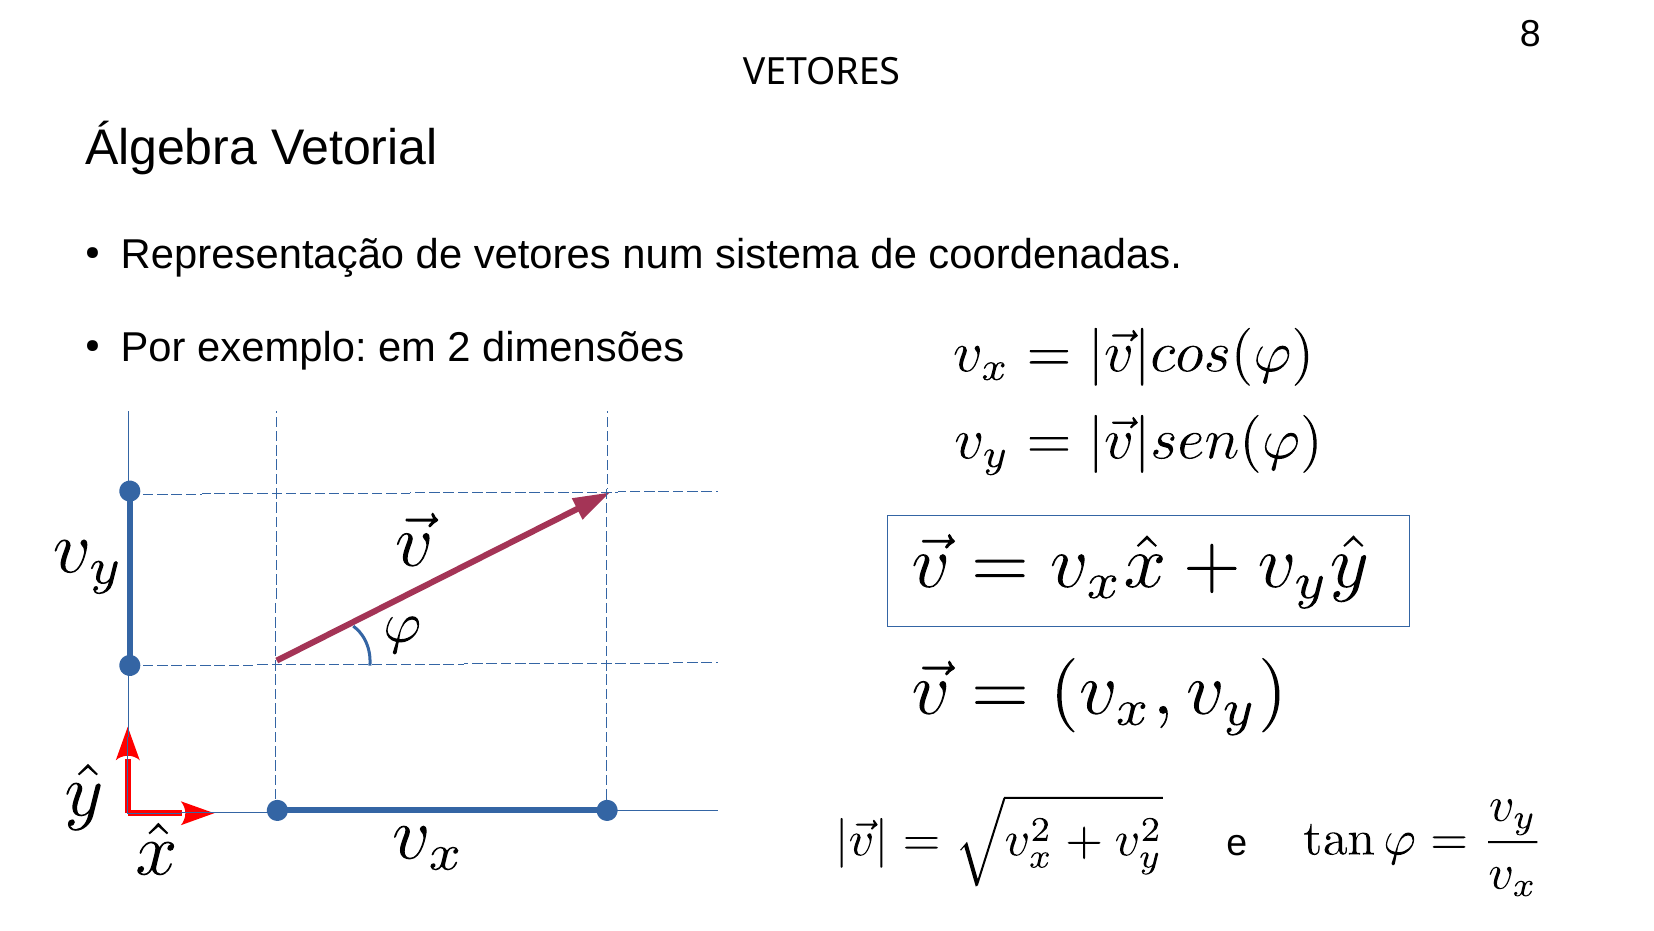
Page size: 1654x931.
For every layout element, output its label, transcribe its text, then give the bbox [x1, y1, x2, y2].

picture [389, 822, 462, 874]
text_box VETORES [728, 11, 937, 93]
picture [52, 539, 118, 595]
text_box <number> [1505, 4, 1654, 75]
picture [952, 327, 1317, 476]
picture [135, 822, 175, 876]
picture [905, 531, 1370, 612]
text_box e [1211, 814, 1262, 871]
picture [834, 796, 1163, 887]
picture [64, 763, 101, 831]
picture [389, 509, 442, 570]
picture [905, 655, 1283, 739]
picture [383, 616, 420, 655]
text_box Álgebra Vetorial Representação de vetores num sistema de coordenadas. Por exemplo: em 2 dimensões [70, 112, 1613, 378]
picture [1301, 797, 1540, 899]
